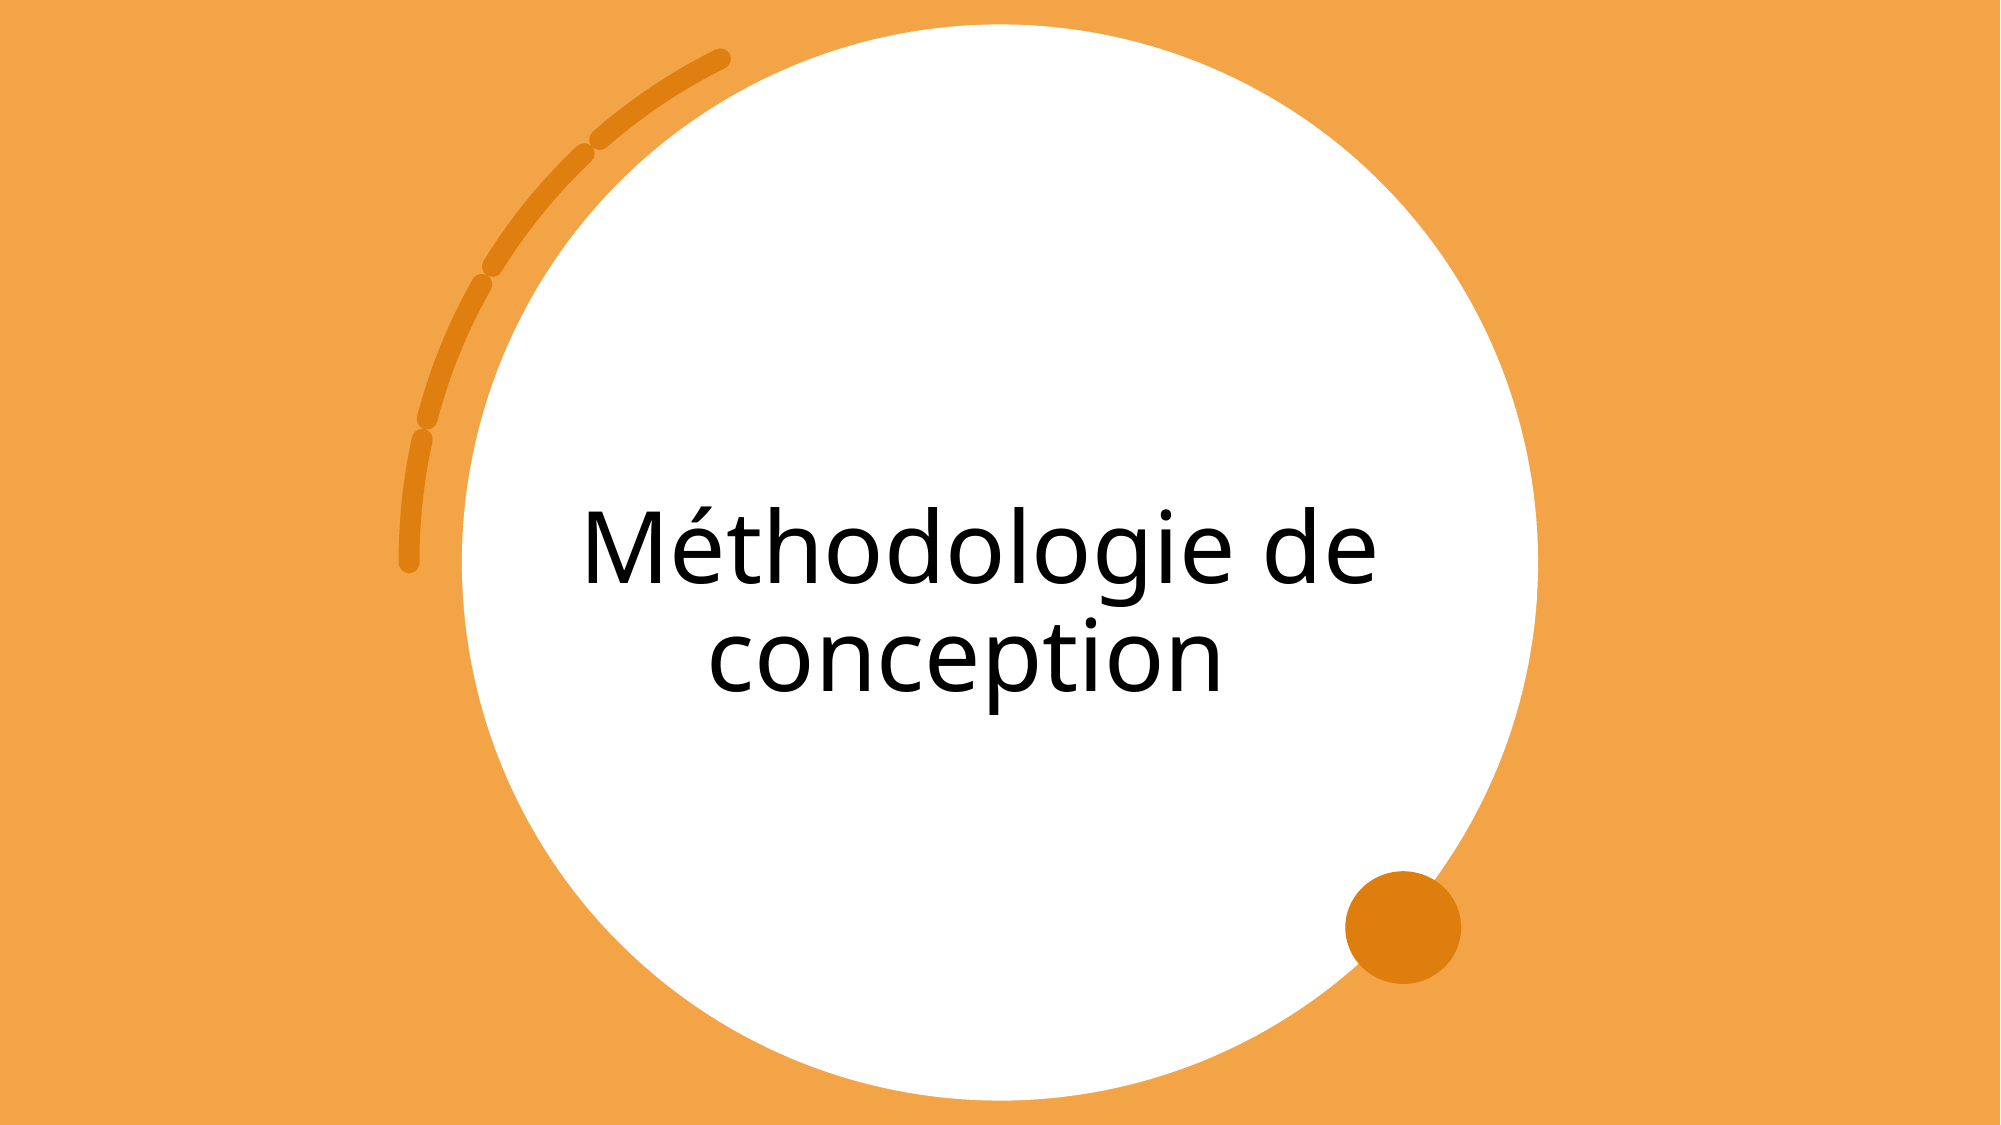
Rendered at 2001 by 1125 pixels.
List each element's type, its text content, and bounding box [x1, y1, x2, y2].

text_box [0, 0, 2000, 1125]
title Méthodologie de conception [523, 377, 1437, 790]
